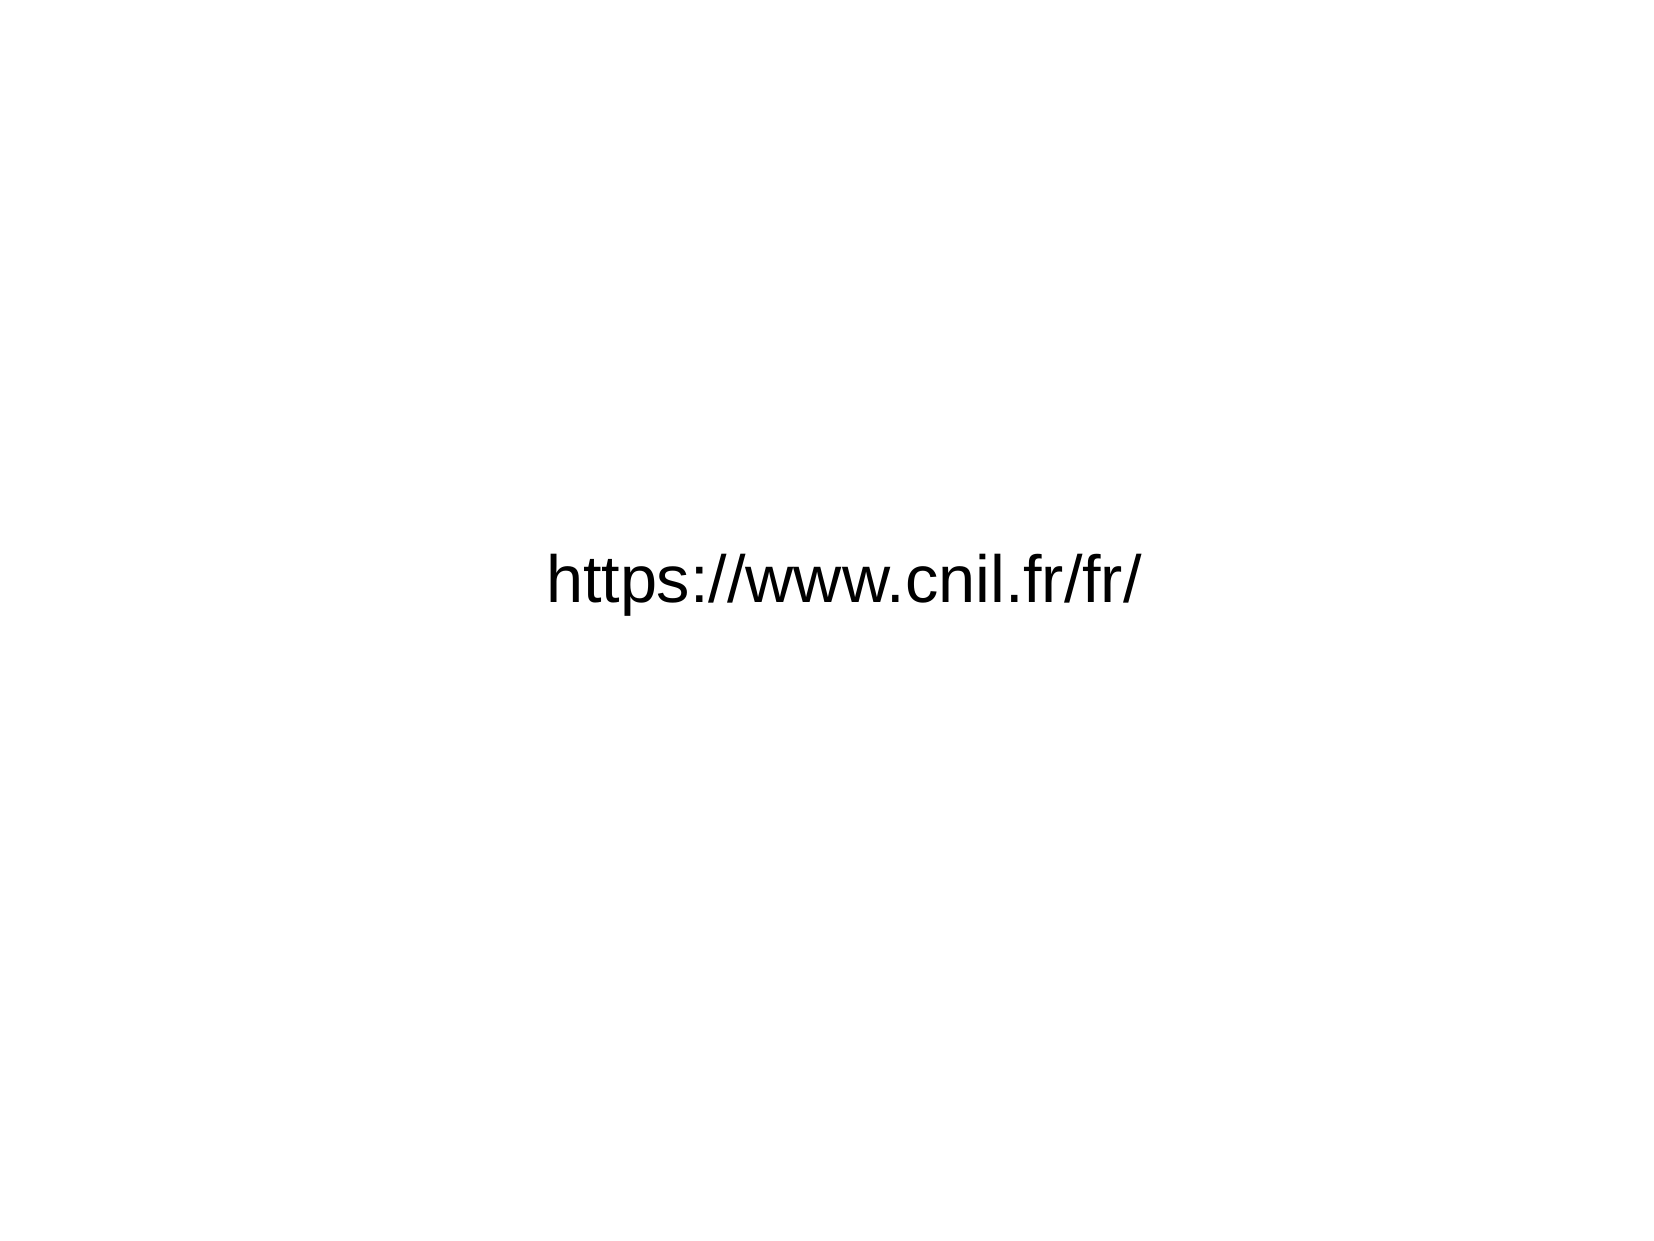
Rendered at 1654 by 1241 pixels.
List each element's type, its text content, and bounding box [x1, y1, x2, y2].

subtitle https://www.cnil.fr/fr/ [82, 49, 1571, 1109]
